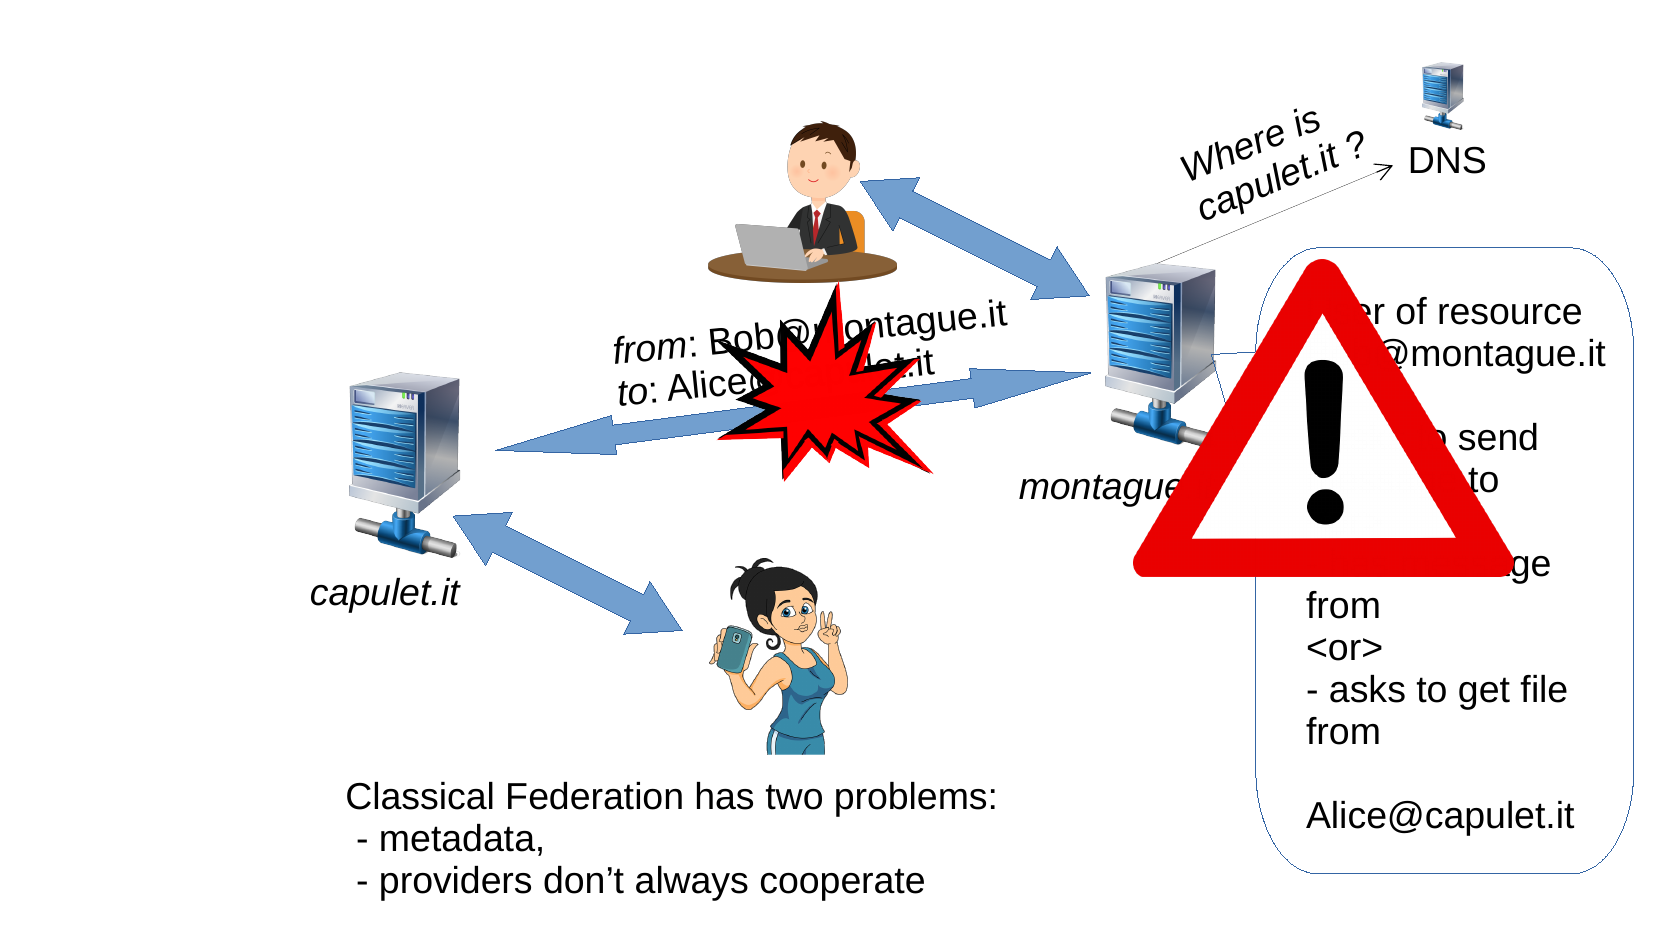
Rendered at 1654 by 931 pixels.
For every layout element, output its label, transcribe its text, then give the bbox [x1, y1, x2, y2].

picture [708, 121, 934, 482]
text_box Where is capulet.it ? [1157, 70, 1390, 243]
text_box from: Bob@montague.it to: Alice@capulet.it [934, 280, 1051, 475]
text_box [495, 417, 608, 455]
picture [709, 558, 848, 755]
text_box from: Bob@montague.it to: Alice@capulet.it [595, 312, 860, 507]
text_box [1042, 371, 1091, 388]
text_box [860, 177, 1090, 300]
picture [349, 372, 466, 558]
text_box Classical Federation has two problems: - metadata, - providers don’t always cooperate [330, 767, 1217, 909]
text_box montague.it [1003, 458, 1133, 520]
text_box User of resource Bob@montague.it - asks to send message to <or> - has message from <or> - asks to get file from Alice@capulet.it [1291, 283, 1622, 844]
picture [1422, 62, 1466, 130]
text_box capulet.it [295, 564, 544, 626]
text_box [453, 512, 683, 635]
text_box DNS [1393, 132, 1524, 189]
picture [1105, 259, 1514, 577]
